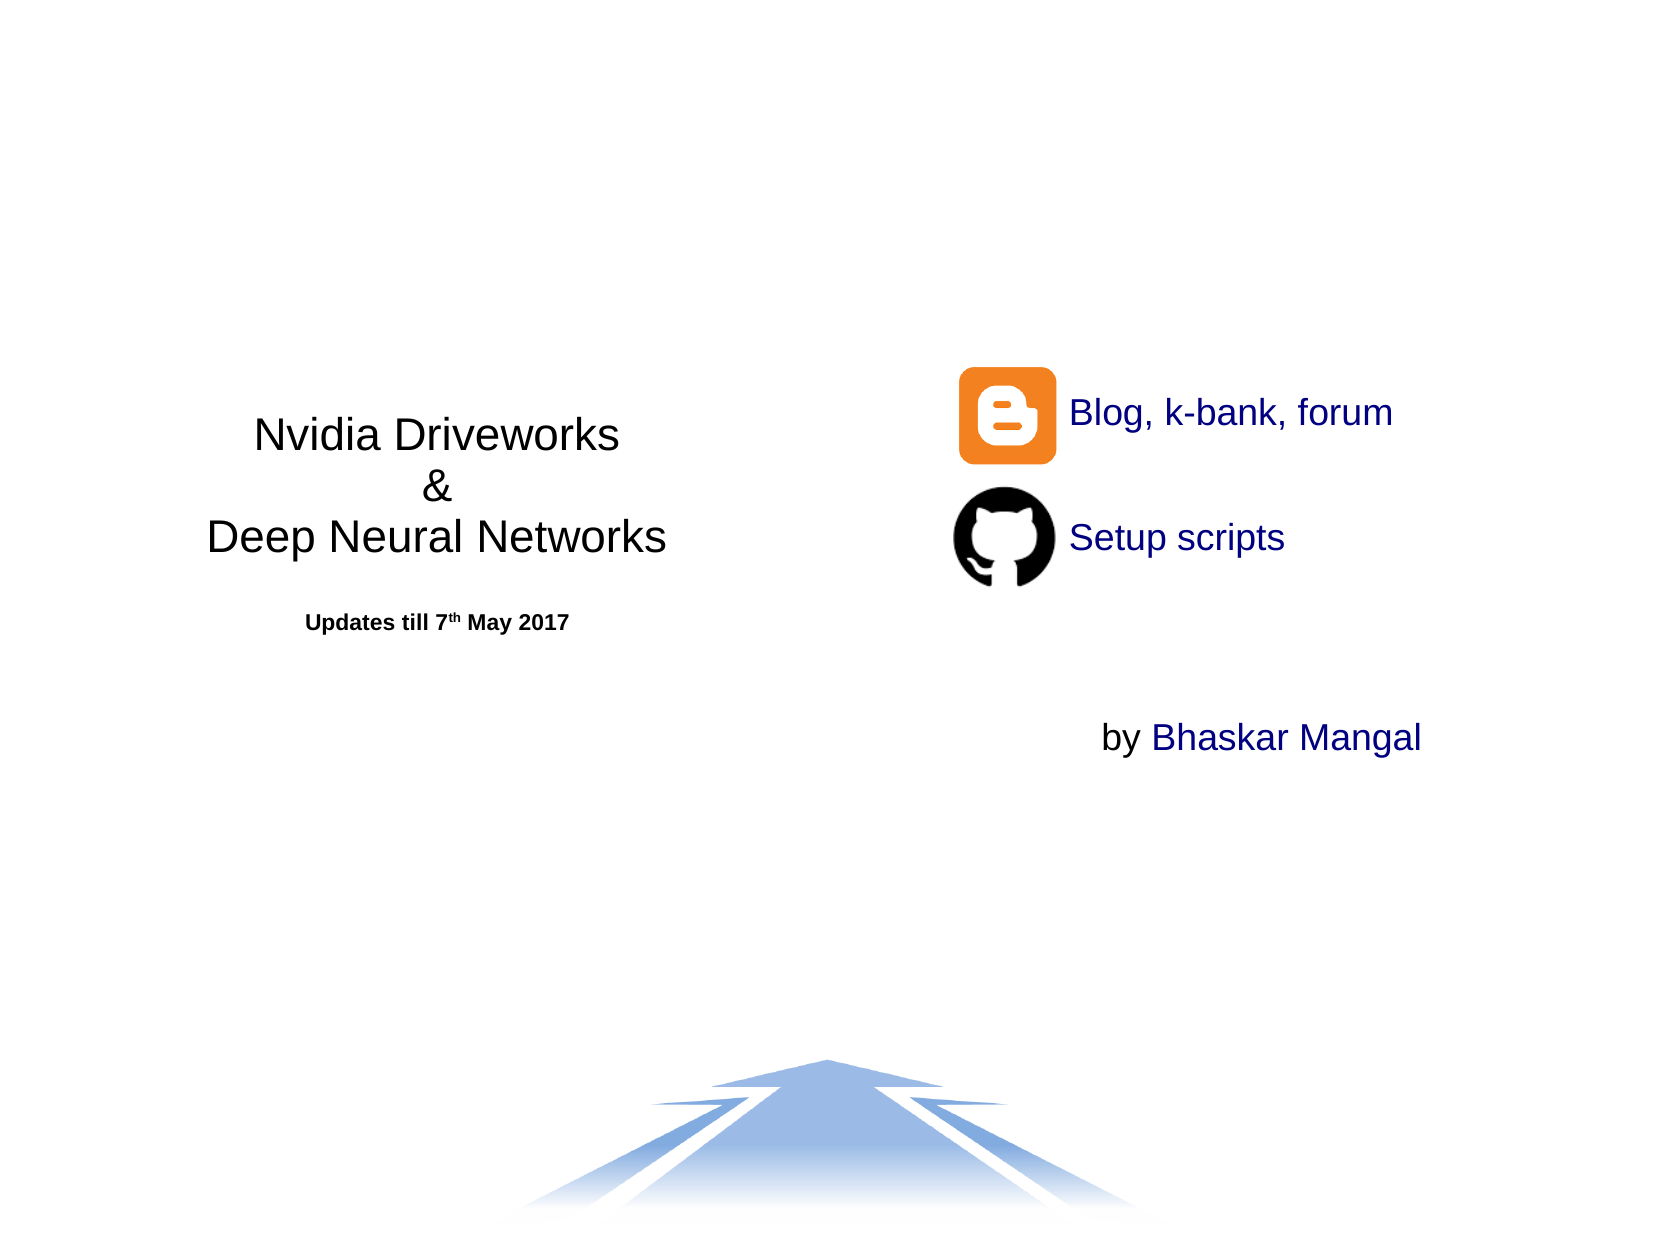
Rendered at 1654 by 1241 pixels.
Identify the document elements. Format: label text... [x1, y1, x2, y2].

text_box Setup scripts [1063, 508, 1314, 566]
text_box by Bhaskar Mangal [1086, 708, 1501, 827]
text_box Nvidia Driveworks & Deep Neural Networks [82, 401, 792, 571]
picture [956, 360, 1063, 465]
text_box Blog, k-bank, forum [1063, 383, 1409, 441]
picture [478, 1033, 1181, 1241]
picture [947, 484, 1063, 591]
text_box Updates till 7th May 2017 [82, 602, 793, 650]
